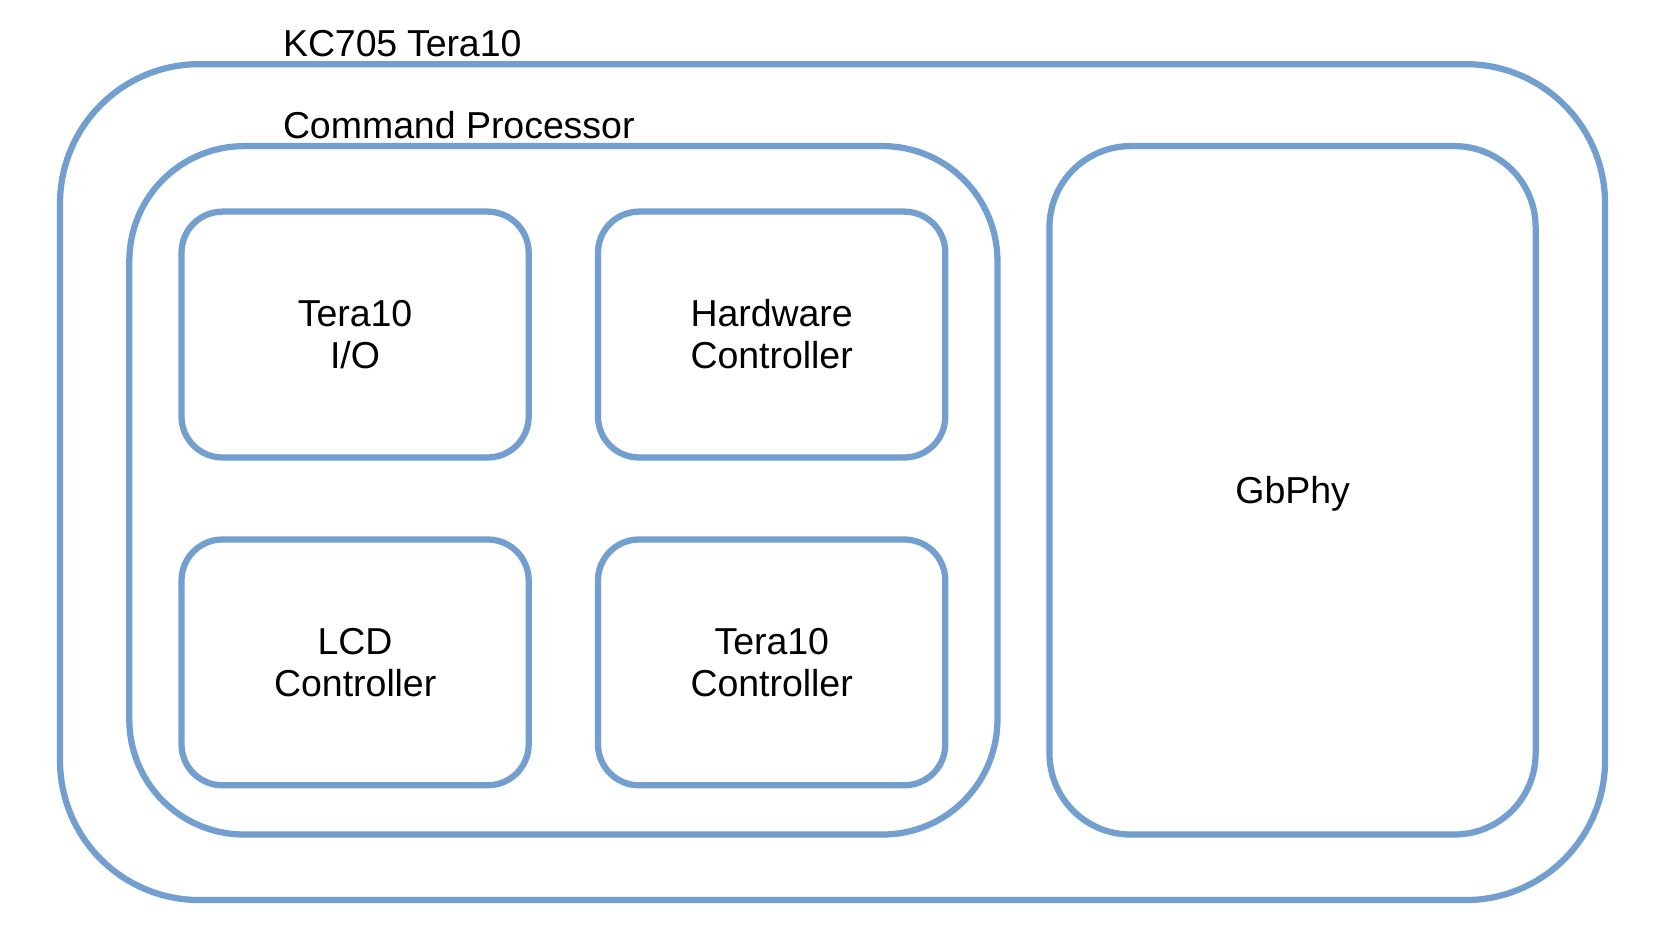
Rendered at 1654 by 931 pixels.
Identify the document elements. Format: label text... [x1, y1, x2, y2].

text_box [60, 64, 1606, 901]
text_box GbPhy [1049, 146, 1536, 835]
text_box Command Processor [268, 96, 720, 160]
text_box Tera10 Controller [597, 539, 946, 786]
text_box KC705 Tera10 [268, 15, 581, 78]
text_box LCD Controller [181, 539, 529, 786]
text_box Tera10 I/O [181, 211, 529, 458]
text_box Hardware Controller [597, 211, 946, 458]
